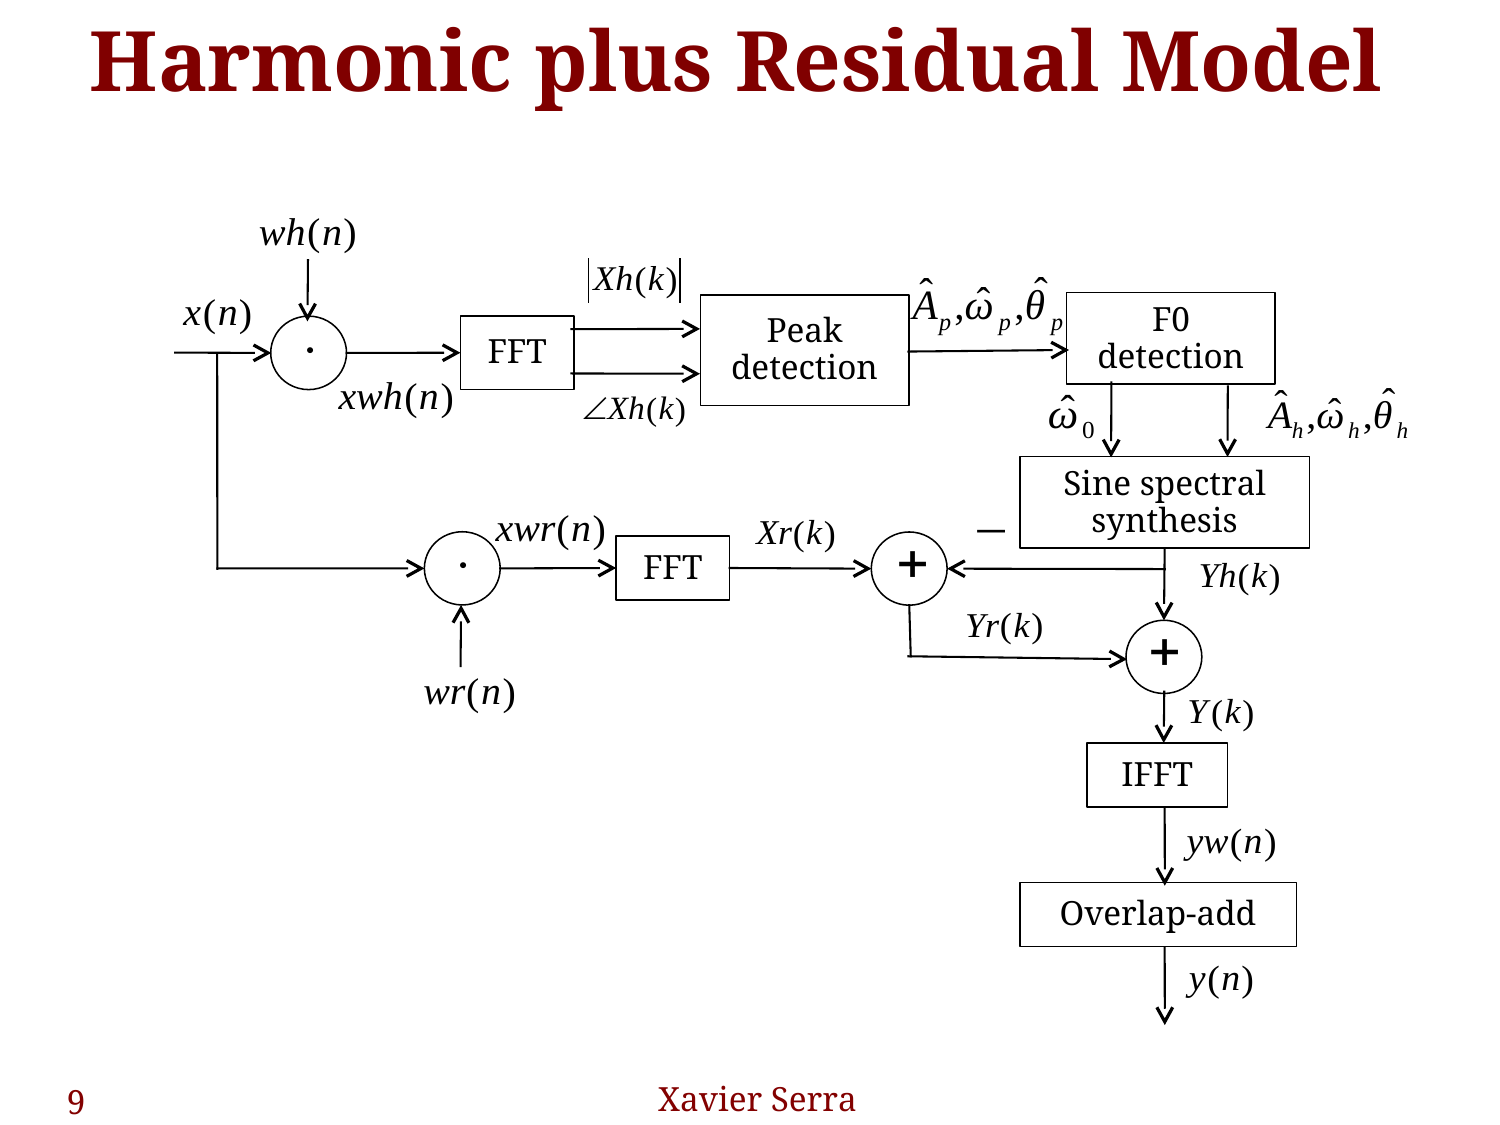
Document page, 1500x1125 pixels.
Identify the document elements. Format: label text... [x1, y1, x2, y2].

text_box FFT [616, 535, 730, 601]
text_box Overlap-add [1020, 882, 1297, 947]
text_box <number> [66, 1081, 255, 1119]
chart [962, 602, 1047, 652]
chart [1259, 386, 1413, 442]
chart [174, 286, 255, 342]
chart [748, 509, 839, 560]
chart [581, 252, 684, 308]
chart [252, 206, 360, 262]
chart [577, 387, 690, 434]
chart [903, 274, 1070, 341]
chart [416, 666, 520, 722]
chart [1141, 636, 1185, 673]
text_box Xavier Serra [580, 1081, 936, 1114]
chart [1180, 953, 1257, 1006]
chart [284, 329, 457, 426]
text_box Harmonic plus Residual Model [74, 0, 1463, 163]
chart [438, 545, 486, 587]
text_box FFT [460, 316, 575, 390]
chart [1184, 688, 1257, 739]
chart [1044, 393, 1099, 443]
chart [1195, 553, 1283, 603]
text_box IFFT [1087, 742, 1228, 807]
chart [487, 502, 611, 558]
text_box F0 detection [1066, 292, 1276, 385]
chart [961, 524, 1005, 539]
chart [889, 548, 932, 585]
text_box Sine spectral synthesis [1019, 456, 1310, 549]
chart [1178, 817, 1280, 870]
text_box Peak detection [700, 294, 909, 406]
